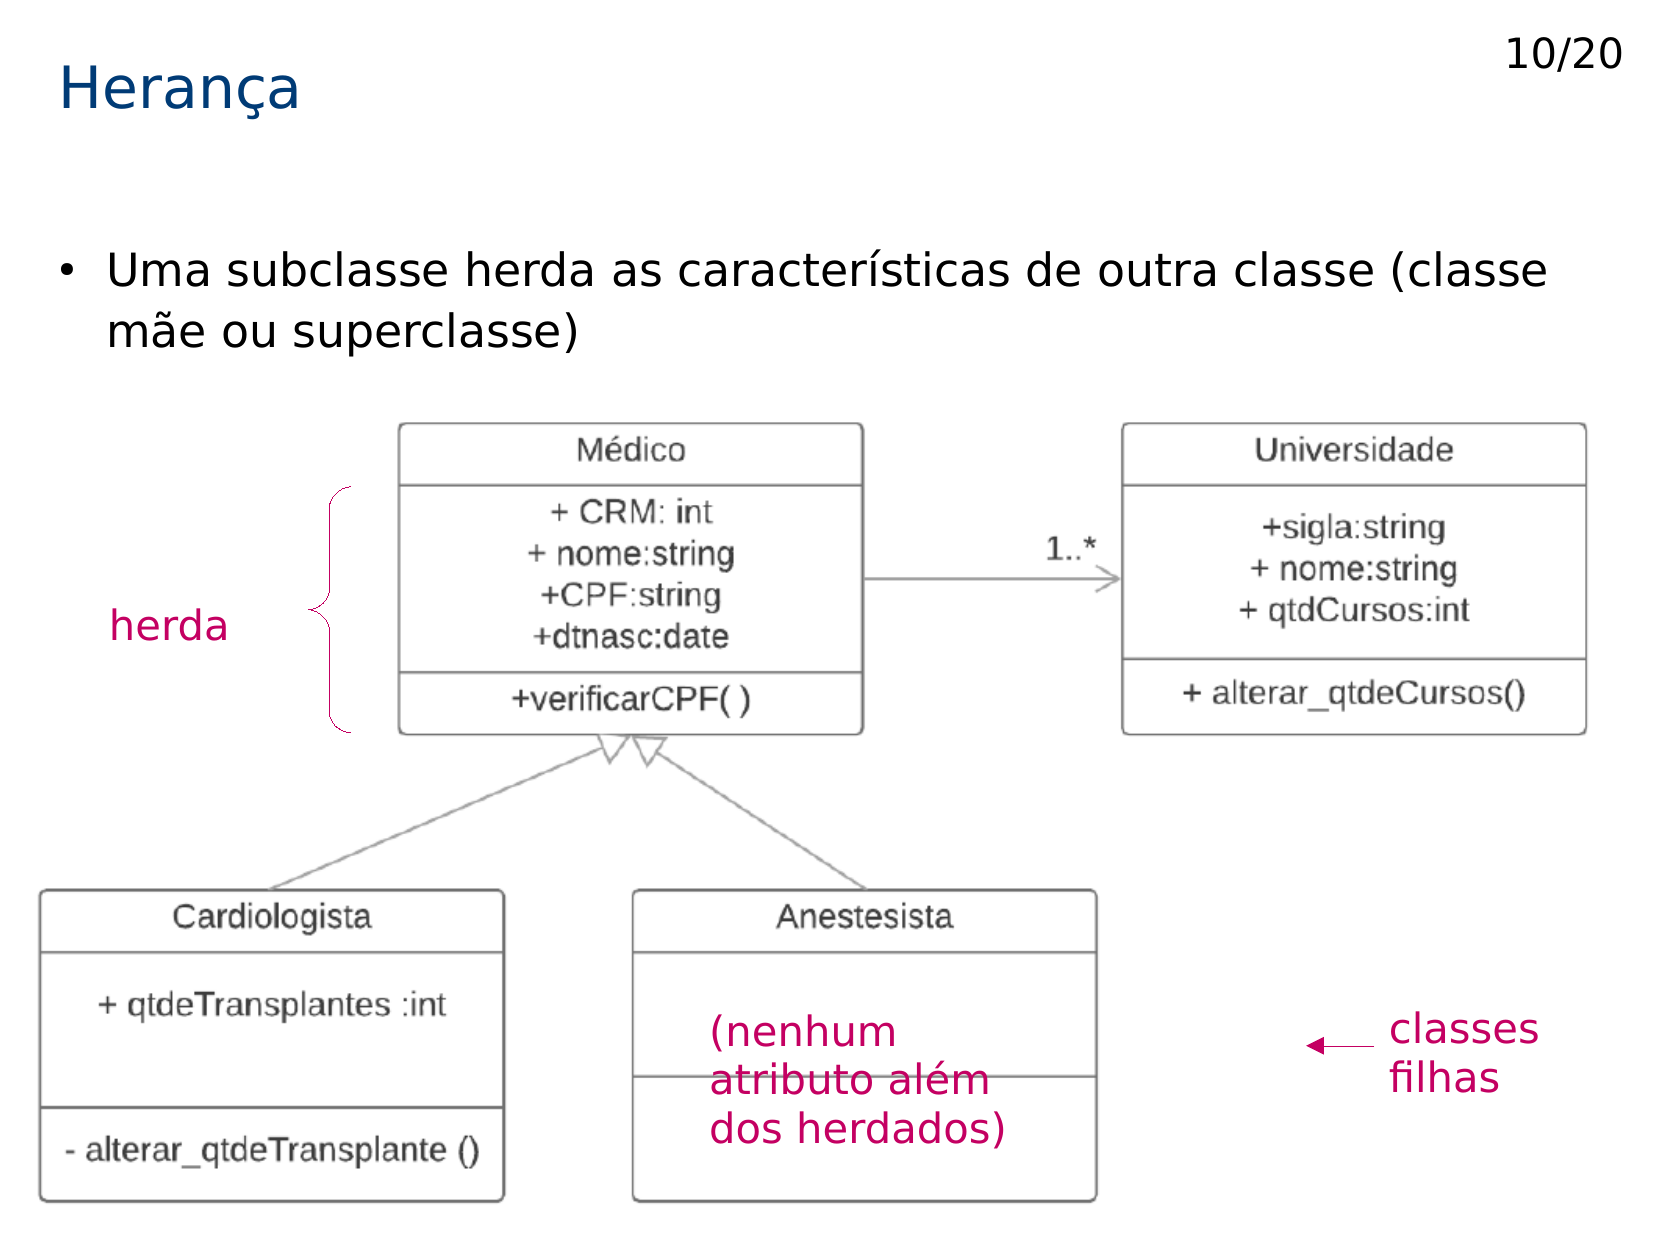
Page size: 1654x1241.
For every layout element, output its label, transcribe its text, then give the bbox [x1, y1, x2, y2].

text_box (nenhum atributo além dos herdados) [694, 1000, 1022, 1161]
list Uma subclasse herda as características de outra classe (classe mãe ou superclasse) [59, 236, 1595, 418]
text_box herda [94, 594, 245, 658]
picture [32, 418, 1595, 1211]
title Herança [59, 29, 1506, 148]
text_box classes filhas [1374, 997, 1555, 1110]
